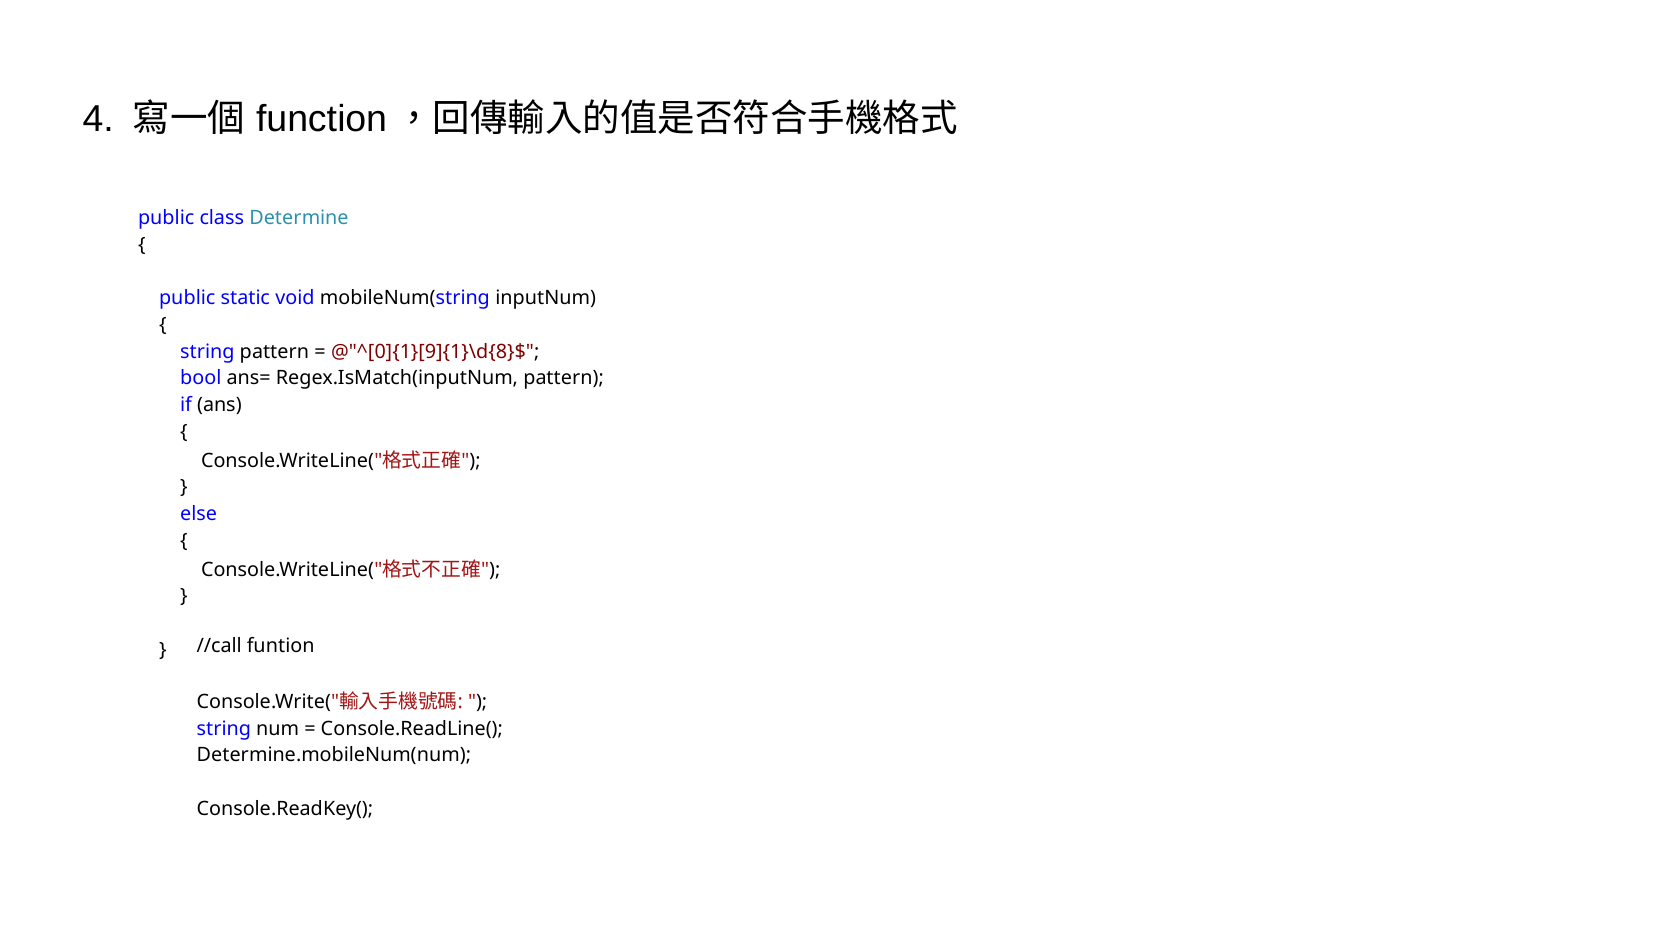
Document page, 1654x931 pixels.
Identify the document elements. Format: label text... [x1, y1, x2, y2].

text_box //call funtion Console.Write("輸入手機號碼: "); string num = Console.ReadLine(); Determine.mobileNum(num); Console.ReadKey(); [181, 624, 621, 798]
text_box public class Determine { public static void mobileNum(string inputNum) { string pattern = @"^[0]{1}[9]{1}\d{8}$"; bool ans= Regex.IsMatch(inputNum, pattern); if (ans) { Console.WriteLine("格式正確"); } else { Console.WriteLine("格式不正確"); } } [118, 196, 668, 562]
title 4. 寫一個function，回傳輸入的值是否符合手機格式 [82, 37, 1571, 193]
